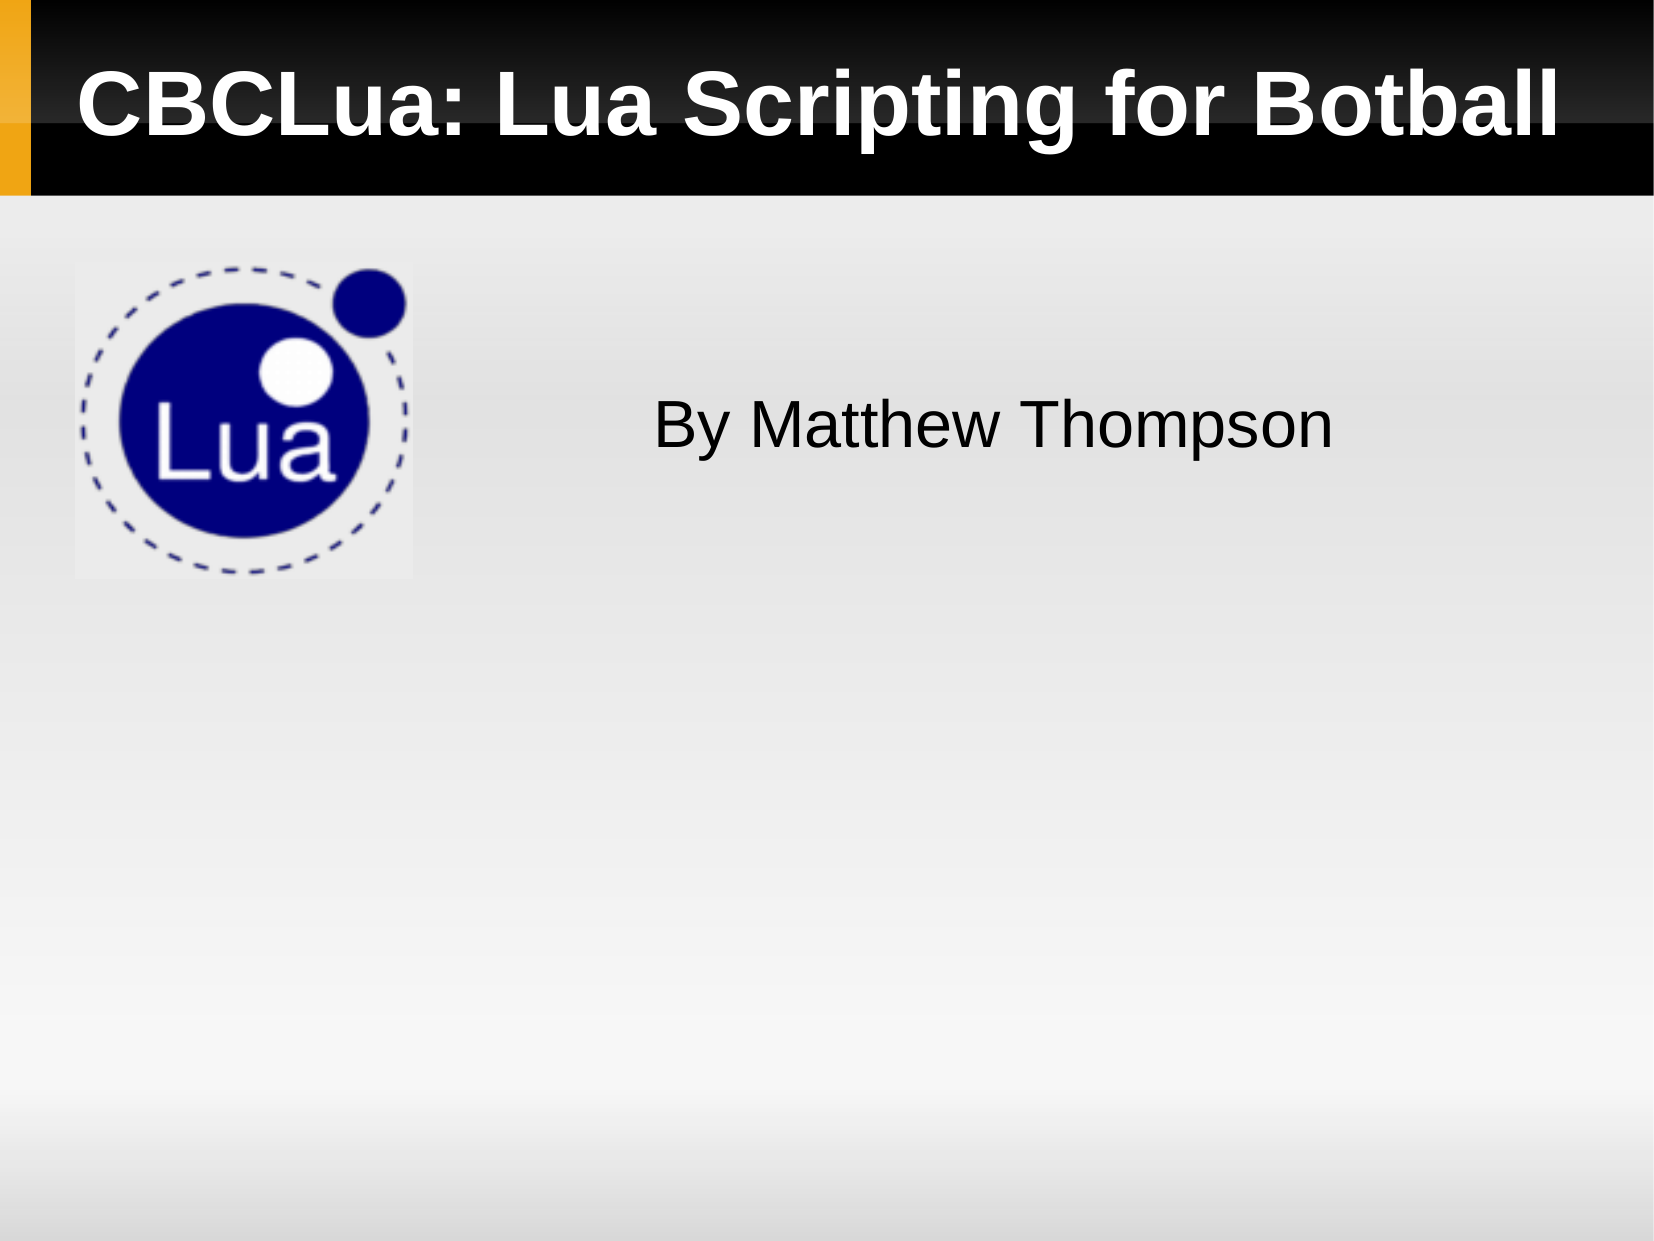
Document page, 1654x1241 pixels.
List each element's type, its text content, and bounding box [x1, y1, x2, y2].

subtitle By Matthew Thompson [487, 323, 1501, 526]
picture [0, 0, 1654, 1241]
title CBCLua: Lua Scripting for Botball [76, 0, 1565, 208]
